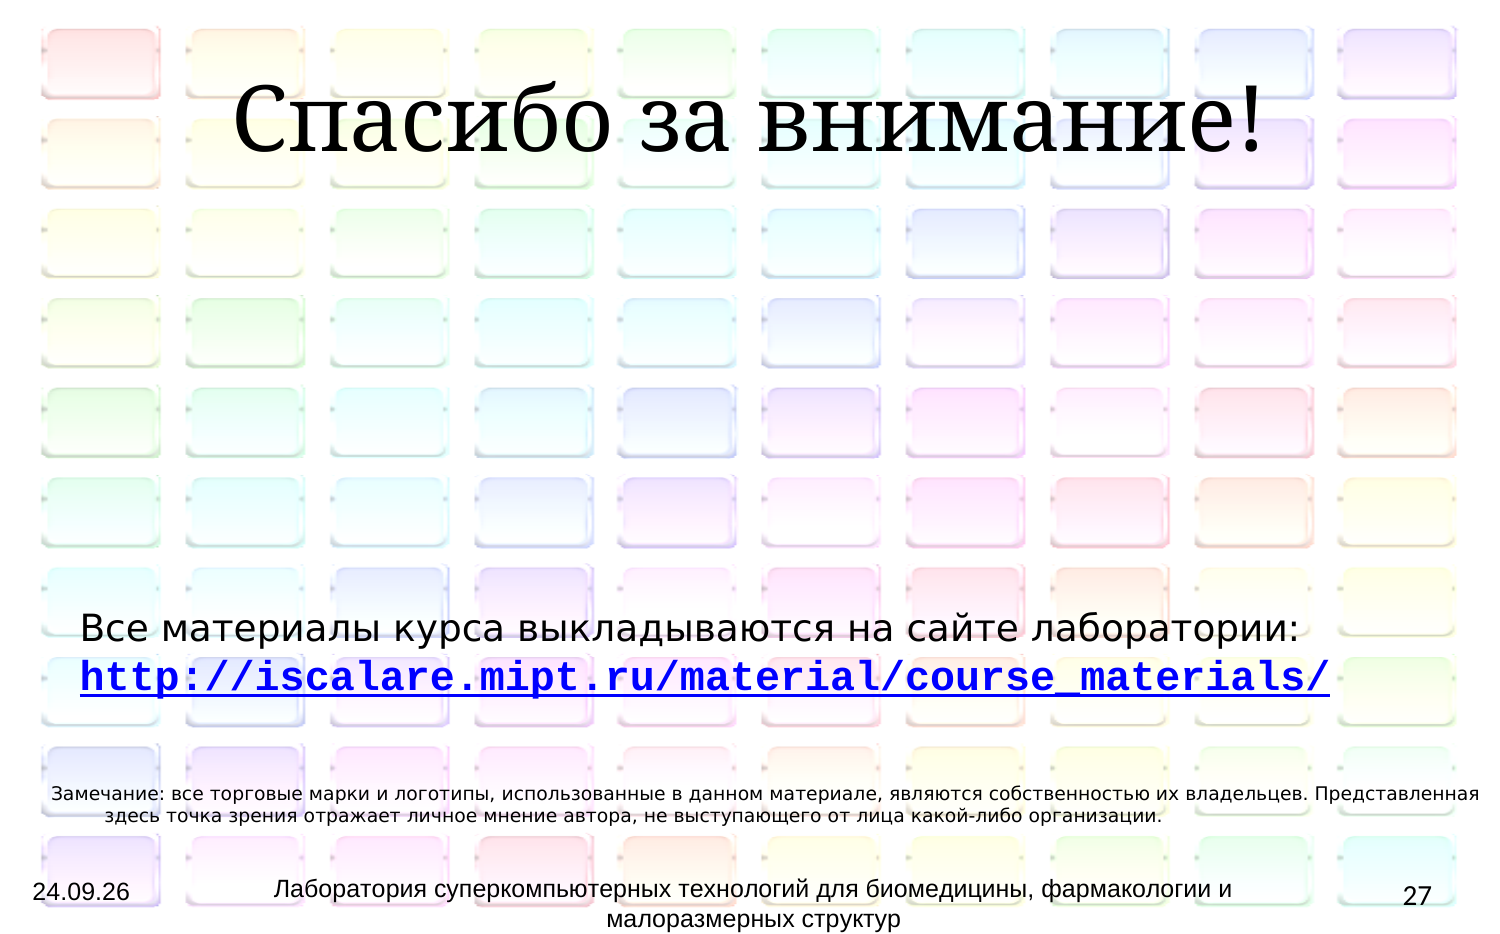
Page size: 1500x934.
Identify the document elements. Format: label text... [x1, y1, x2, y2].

text_box <номер> [1387, 868, 1473, 918]
picture [0, 0, 1500, 934]
text_box Все материалы курса выкладываются на сайте лаборатории: http://iscalare.mipt.ru/material/course_materials/ [64, 596, 1365, 707]
text_box 14.04.14 [17, 868, 184, 918]
list Замечание: все торговые марки и логотипы, использованные в данном материале, являются собственностью их владельцев. Представленная здесь точка зрения отражает личное мнение автора, не выступающего от лица какой-либо организации. [18, 773, 1498, 845]
text_box Лаборатория суперкомпьютерных технологий для биомедицины, фармакологии и малоразмерных структур [171, 864, 1338, 915]
title Спасибо за внимание! [75, 37, 1426, 193]
